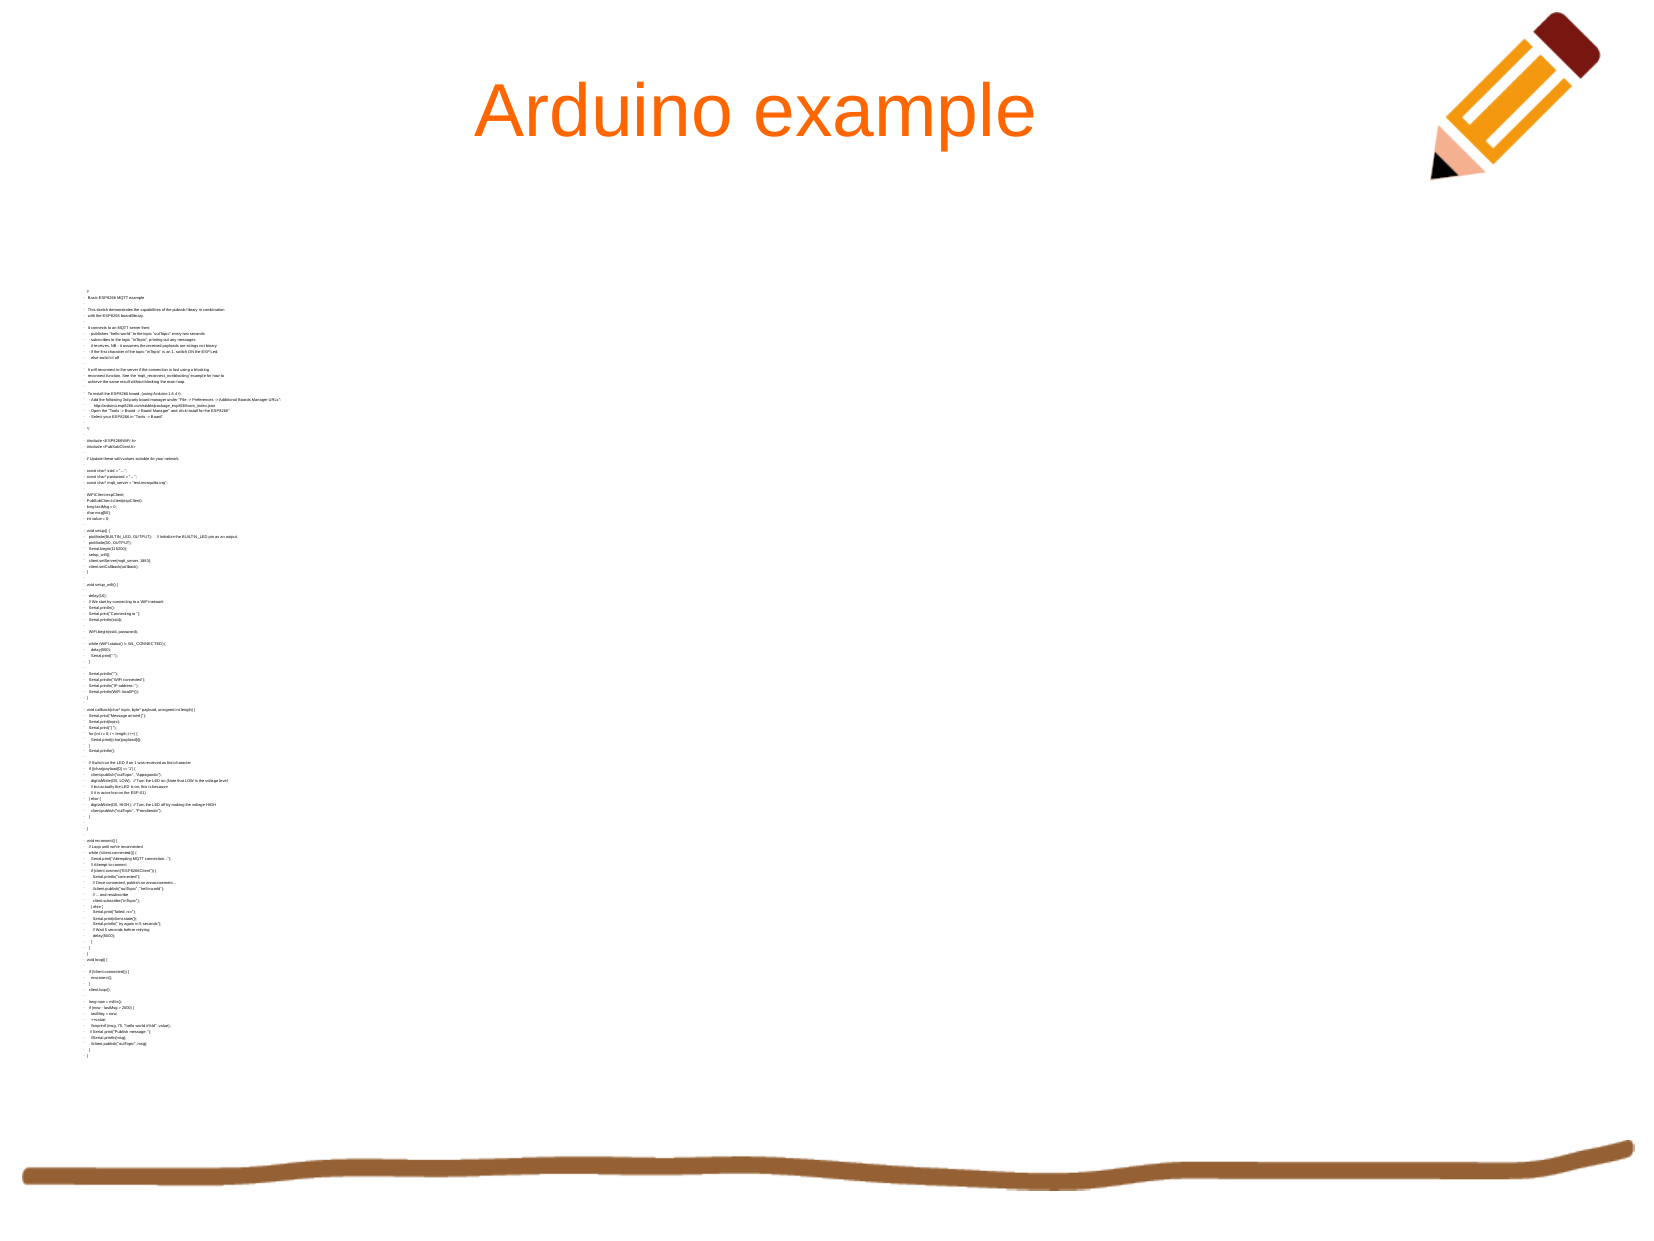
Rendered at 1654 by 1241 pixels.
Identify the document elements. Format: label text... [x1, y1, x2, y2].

title Arduino example [82, 49, 1430, 172]
list /* Basic ESP8266 MQTT example This sketch demonstrates the capabilities of the pubsub library in combination with the ESP8266 board/library. It connects to an MQTT server then: - publishes "hello world" to the topic "outTopic" every two seconds - subscribes to the topic "inTopic", printing out any messages it receives. NB - it assumes the received payloads are strings not binary - If the first character of the topic "inTopic" is an 1, switch ON the ESP Led, else switch it off It will reconnect to the server if the connection is lost using a blocking reconnect function. See the 'mqtt_reconnect_nonblocking' example for how to achieve the same result without blocking the main loop. To install the ESP8266 board, (using Arduino 1.6.4+): - Add the following 3rd party board manager under "File -> Preferences -> Additional Boards Manager URLs": http://arduino.esp8266.com/stable/package_esp8266com_index.json - Open the "Tools -> Board -> Board Manager" and click install for the ESP8266" - Select your ESP8266 in "Tools -> Board" */ #include <ESP8266WiFi.h> #include <PubSubClient.h> // Update these with values suitable for your network. const char* ssid = "...."; const char* password = "...."; const char* mqtt_server = "test.mosquitto.org"; WiFiClient espClient; PubSubClient client(espClient); long lastMsg = 0; char msg[50]; int value = 0; void setup() { pinMode(BUILTIN_LED, OUTPUT); // Initialize the BUILTIN_LED pin as an output. pinMode(D0, OUTPUT); Serial.begin(115200); setup_wifi(); client.setServer(mqtt_server, 1883); client.setCallback(callback); } void setup_wifi() { delay(10); // We start by connecting to a WiFi network Serial.println(); Serial.print("Connecting to "); Serial.println(ssid); WiFi.begin(ssid, password); while (WiFi.status() != WL_CONNECTED) { delay(500); Serial.print("."); } Serial.println(""); Serial.println("WiFi connected"); Serial.println("IP address: "); Serial.println(WiFi.localIP()); } void callback(char* topic, byte* payload, unsigned int length) { Serial.print("Message arrived ["); Serial.print(topic); Serial.print("] "); for (int i = 0; i < length; i++) { Serial.print((char)payload[i]); } Serial.println(); // Switch on the LED if an 1 was received as first character if ((char)payload[0] == '1') { client.publish("outTopic", "Appagando"); digitalWrite(D0, LOW); // Turn the LED on (Note that LOW is the voltage level // but actually the LED is on; this is because // it is acive low on the ESP-01) } else { digitalWrite(D0, HIGH); // Turn the LED off by making the voltage HIGH client.publish("outTopic", "Prendiendo"); } } void reconnect() { // Loop until we're reconnected while (!client.connected()) { Serial.print("Attempting MQTT connection..."); // Attempt to connect if (client.connect("ESP8266Client")) { Serial.println("connected"); // Once connected, publish an announcement... //client.publish("outTopic", "hello world"); // ... and resubscribe client.subscribe("inTopic"); } else { Serial.print("failed, rc="); Serial.print(client.state()); Serial.println(" try again in 5 seconds"); // Wait 5 seconds before retrying delay(5000); } } } void loop() { if (!client.connected()) { reconnect(); } client.loop(); long now = millis(); if (now - lastMsg > 2000) { lastMsg = now; ++value; //snprintf (msg, 75, "hello world #%ld", value); // Serial.print("Publish message: "); //Serial.println(msg); //client.publish("outTopic", msg); } } [82, 290, 1571, 1122]
picture [1430, 12, 1601, 181]
picture [22, 1140, 1635, 1191]
